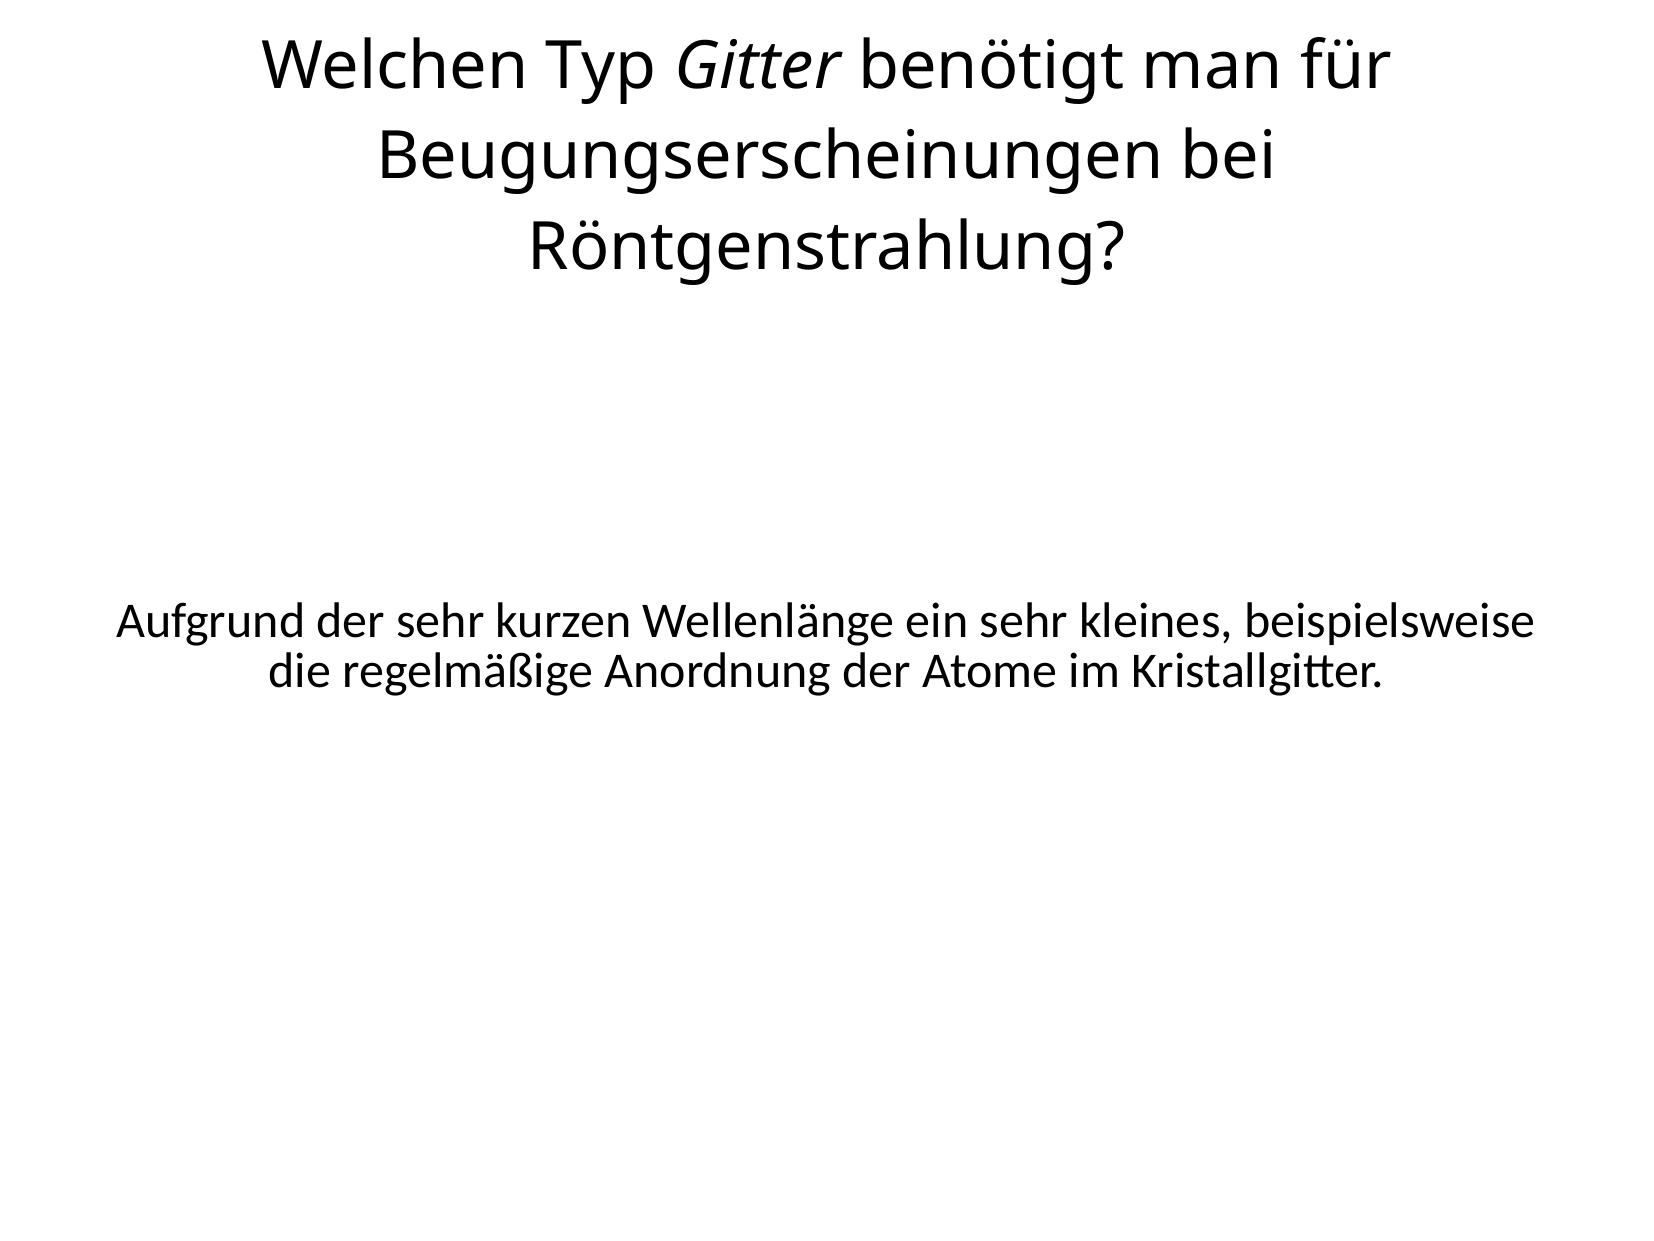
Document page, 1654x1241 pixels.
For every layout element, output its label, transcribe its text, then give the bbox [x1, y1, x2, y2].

title Welchen Typ Gitter benötigt man für Beugungserscheinungen bei Röntgenstrahlung? [82, 49, 1571, 257]
subtitle Aufgrund der sehr kurzen Wellenlänge ein sehr kleines, beispielsweise die regelmäßige Anordnung der Atome im Kristallgitter. [82, 290, 1571, 1010]
